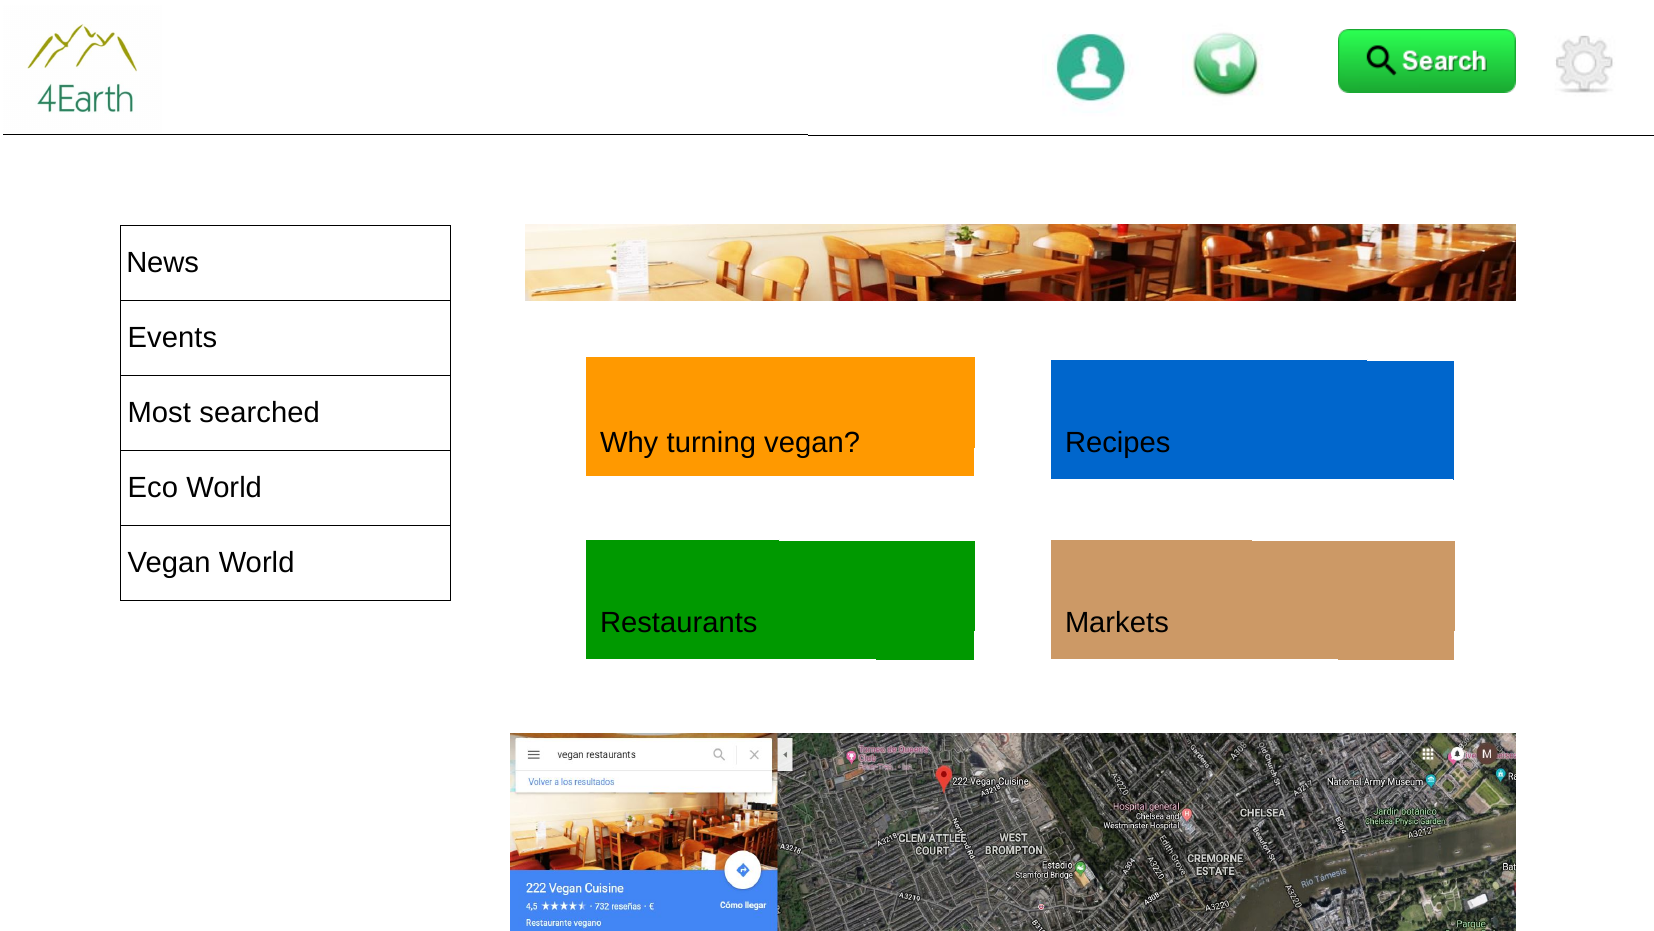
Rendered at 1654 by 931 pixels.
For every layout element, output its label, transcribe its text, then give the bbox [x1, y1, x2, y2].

picture [3, 5, 162, 133]
title Vegan World [127, 540, 436, 586]
title Recipes [1065, 420, 1373, 466]
title Why turning vegan? [600, 420, 908, 466]
title Markets [1065, 600, 1373, 646]
picture [510, 733, 1516, 931]
picture [1042, 14, 1141, 117]
title Events [127, 315, 436, 361]
text_box [120, 376, 451, 450]
title Eco World [127, 465, 436, 511]
text_box [120, 526, 451, 601]
text_box [120, 451, 451, 525]
picture [1545, 26, 1625, 106]
picture [525, 224, 1516, 301]
title Most searched [127, 390, 436, 436]
text_box [525, 301, 1516, 733]
picture [1338, 29, 1516, 93]
text_box [120, 301, 451, 375]
title Restaurants [600, 600, 908, 646]
title News [126, 240, 434, 286]
picture [1182, 14, 1276, 108]
text_box [120, 225, 451, 300]
